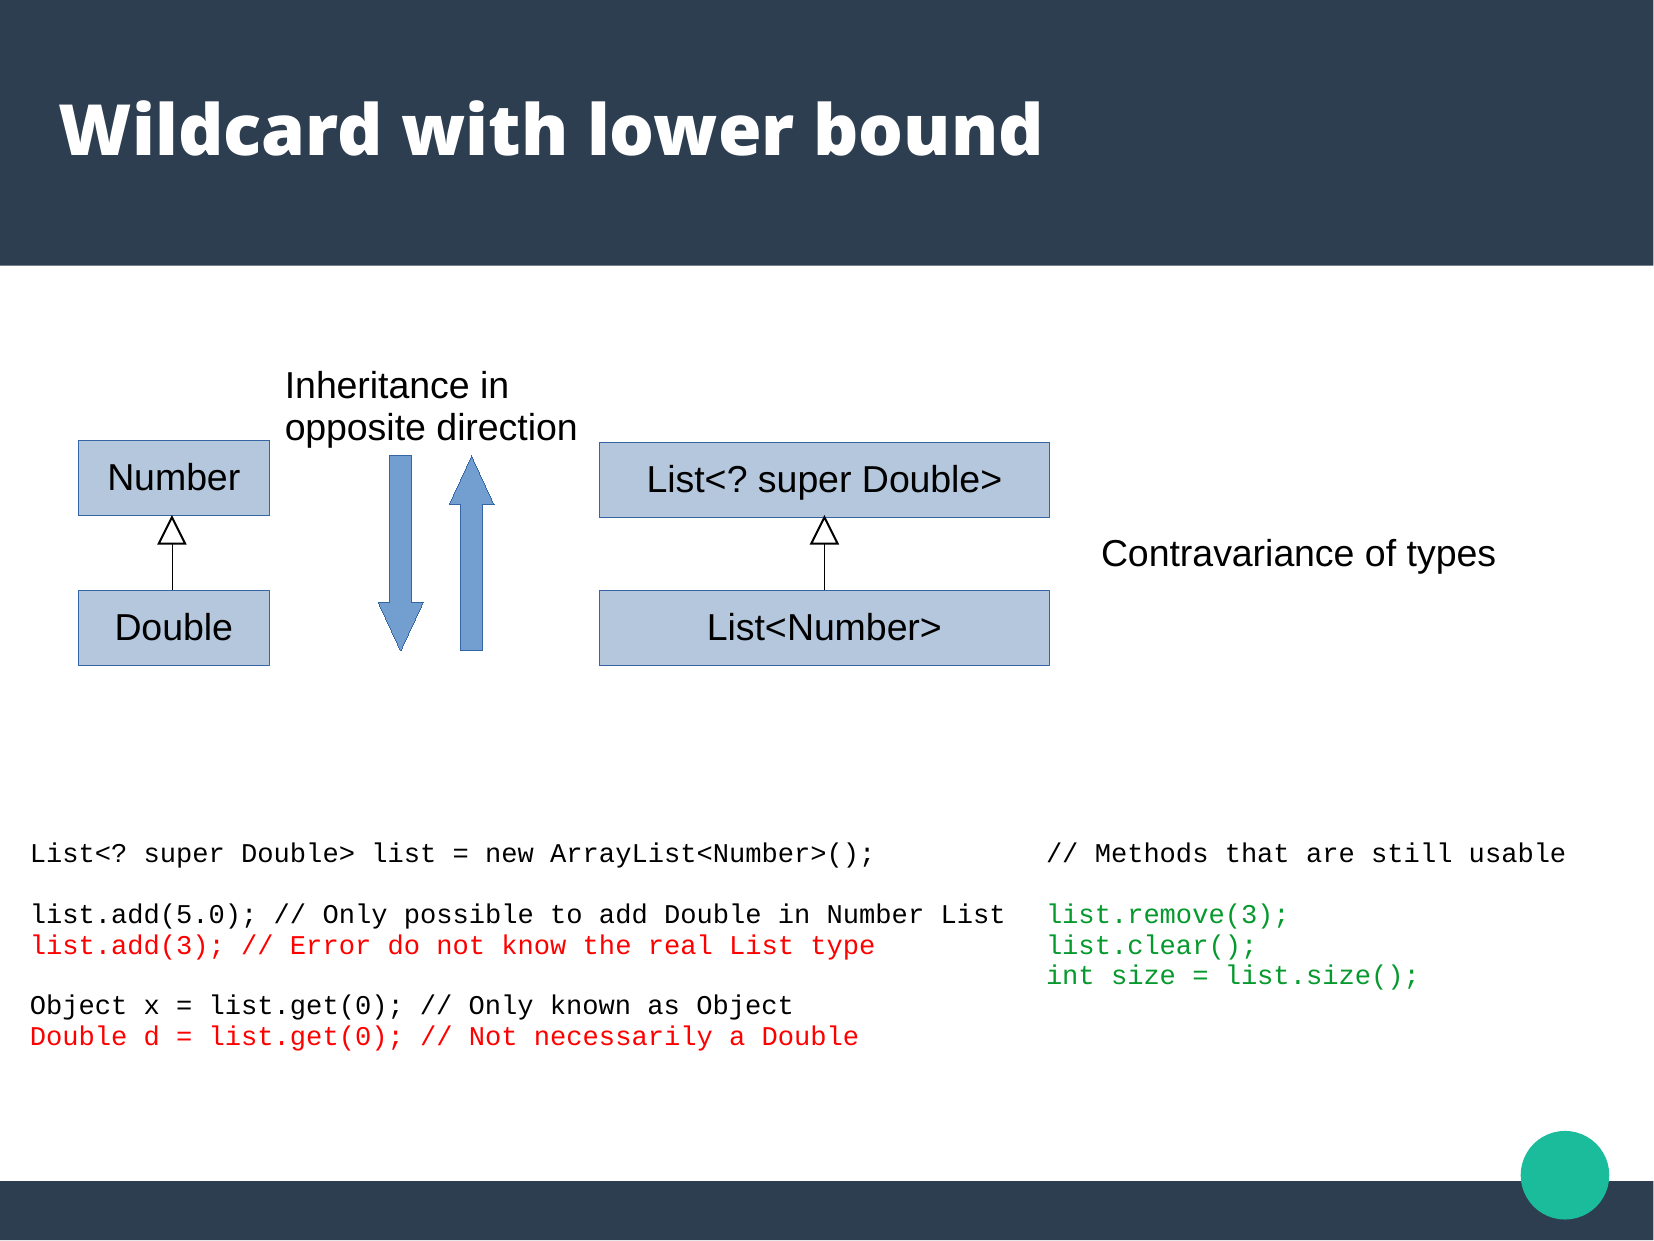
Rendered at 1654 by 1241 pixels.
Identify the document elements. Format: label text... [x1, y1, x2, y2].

title Wildcard with lower bound [59, 49, 1595, 207]
text_box // Methods that are still usable list.remove(3); list.clear(); int size = list.size(); [1031, 832, 1652, 1070]
text_box Number [78, 440, 270, 516]
text_box [449, 455, 495, 651]
text_box List<Number> [599, 590, 1050, 666]
text_box Double [78, 590, 270, 666]
text_box List<? super Double> [599, 442, 1050, 518]
text_box Inheritance in opposite direction [270, 357, 601, 499]
text_box [378, 499, 424, 651]
text_box Contravariance of types [1086, 525, 1512, 583]
text_box List<? super Double> list = new ArrayList<Number>(); list.add(5.0); // Only possible to add Double in Number List list.add(3); // Error do not know the real List type Object x = list.get(0); // Only known as Object Double d = list.get(0); // Not necessarily a Double [15, 832, 1036, 1107]
